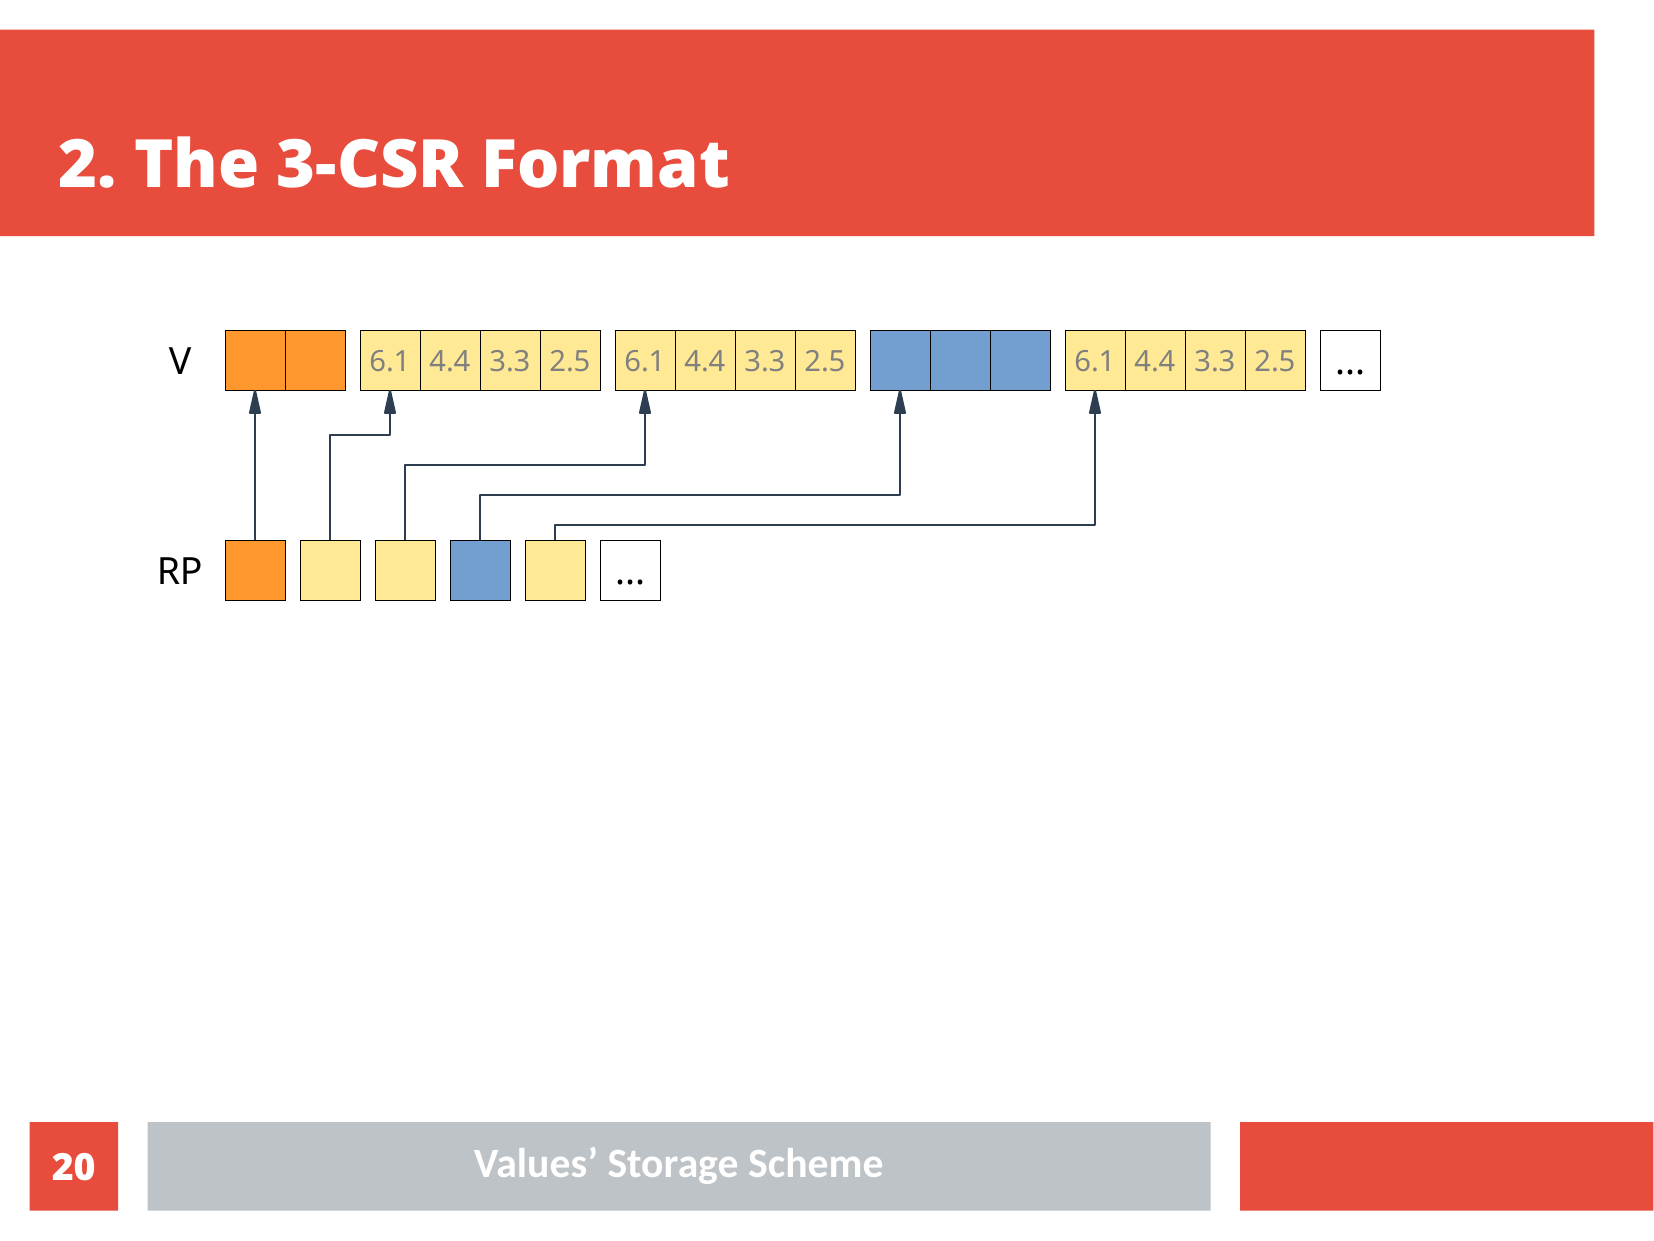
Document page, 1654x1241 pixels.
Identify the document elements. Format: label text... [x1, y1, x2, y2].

text_box ... [1320, 330, 1381, 391]
text_box 2.5 [795, 330, 856, 391]
text_box Values’ Storage Scheme [150, 1125, 1208, 1210]
text_box V [150, 330, 211, 391]
text_box [450, 540, 511, 601]
text_box 4.4 [420, 330, 480, 391]
text_box 3.3 [480, 330, 540, 391]
text_box [375, 540, 436, 601]
text_box 4.4 [1125, 330, 1185, 391]
title 2. The 3-CSR Format [59, 59, 1595, 207]
text_box [225, 540, 286, 601]
text_box 2.5 [1245, 330, 1306, 391]
text_box 6.1 [360, 330, 420, 391]
text_box [870, 330, 1051, 391]
text_box 2.5 [540, 330, 601, 391]
text_box RP [150, 540, 211, 601]
text_box ... [600, 540, 661, 601]
text_box 6.1 [1065, 330, 1125, 391]
text_box 3.3 [735, 330, 795, 391]
text_box 6.1 [615, 330, 675, 391]
text_box [525, 540, 586, 601]
text_box [300, 540, 361, 601]
text_box 3.3 [1185, 330, 1245, 391]
text_box [225, 330, 346, 391]
text_box 4.4 [675, 330, 735, 391]
